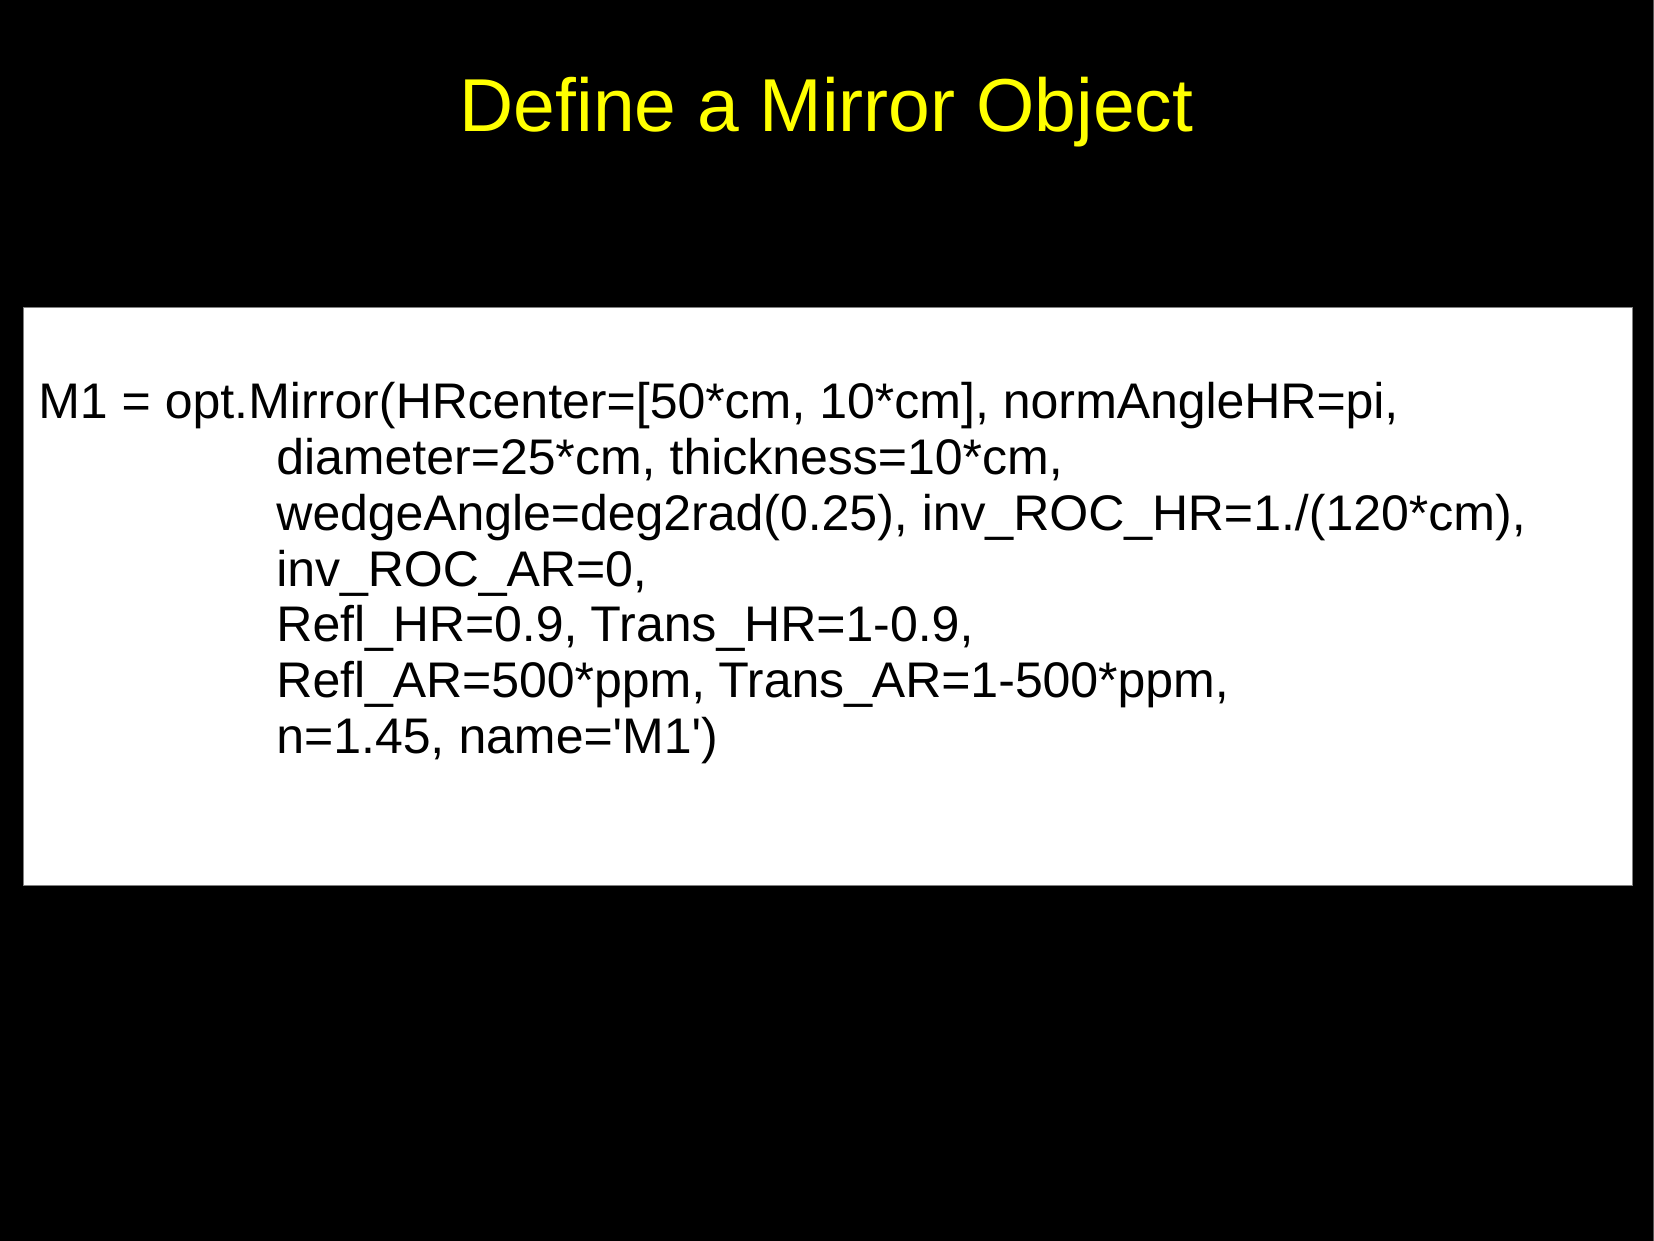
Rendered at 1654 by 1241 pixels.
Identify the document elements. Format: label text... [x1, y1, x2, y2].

text_box Define a Mirror Object [445, 55, 1209, 155]
text_box M1 = opt.Mirror(HRcenter=[50*cm, 10*cm], normAngleHR=pi, diameter=25*cm, thickness=10*cm, wedgeAngle=deg2rad(0.25), inv_ROC_HR=1./(120*cm), inv_ROC_AR=0, Refl_HR=0.9, Trans_HR=1-0.9, Refl_AR=500*ppm, Trans_AR=1-500*ppm, n=1.45, name='M1') [23, 307, 1633, 886]
